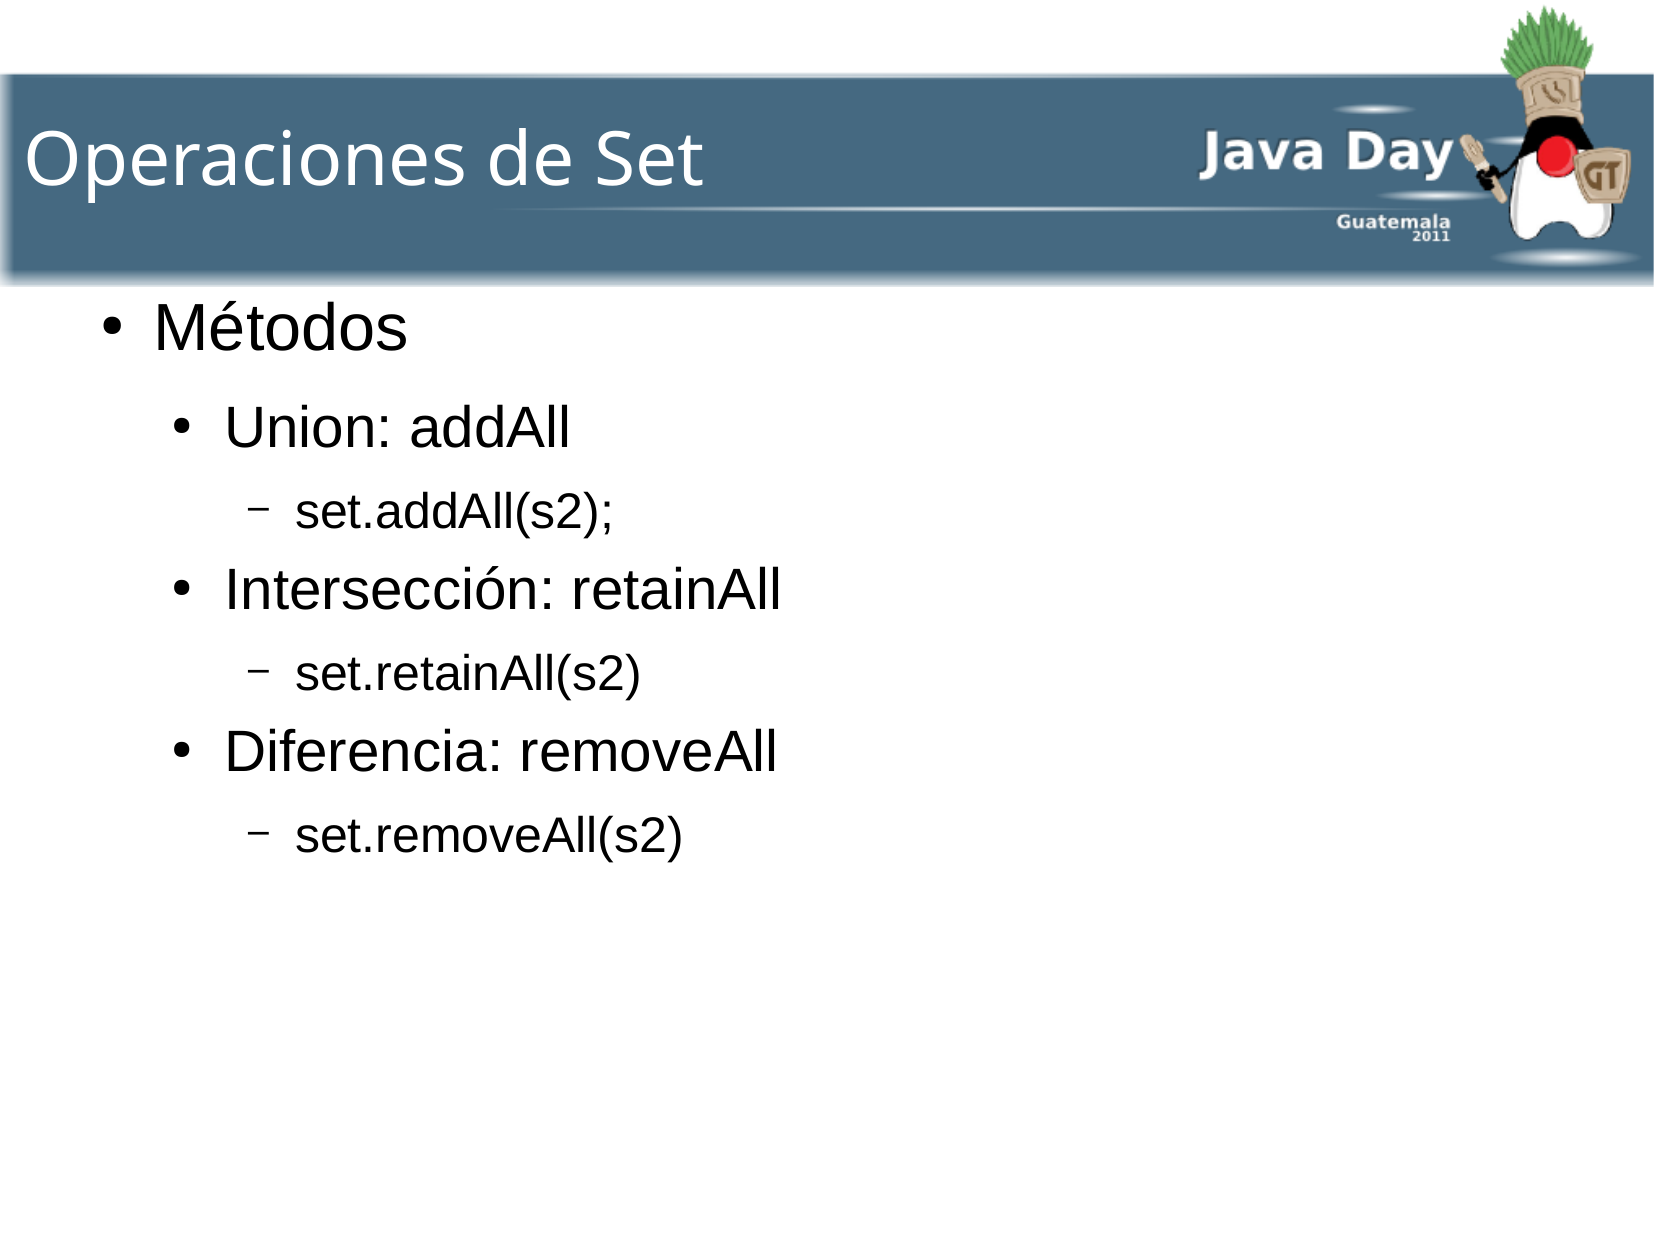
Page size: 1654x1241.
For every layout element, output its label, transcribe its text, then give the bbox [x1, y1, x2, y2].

title Operaciones de Set [23, 52, 1512, 260]
picture [0, 3, 1654, 287]
list Métodos Union: addAll set.addAll(s2); Intersección: retainAll set.retainAll(s2) Diferencia: removeAll set.removeAll(s2) [82, 290, 1571, 1109]
